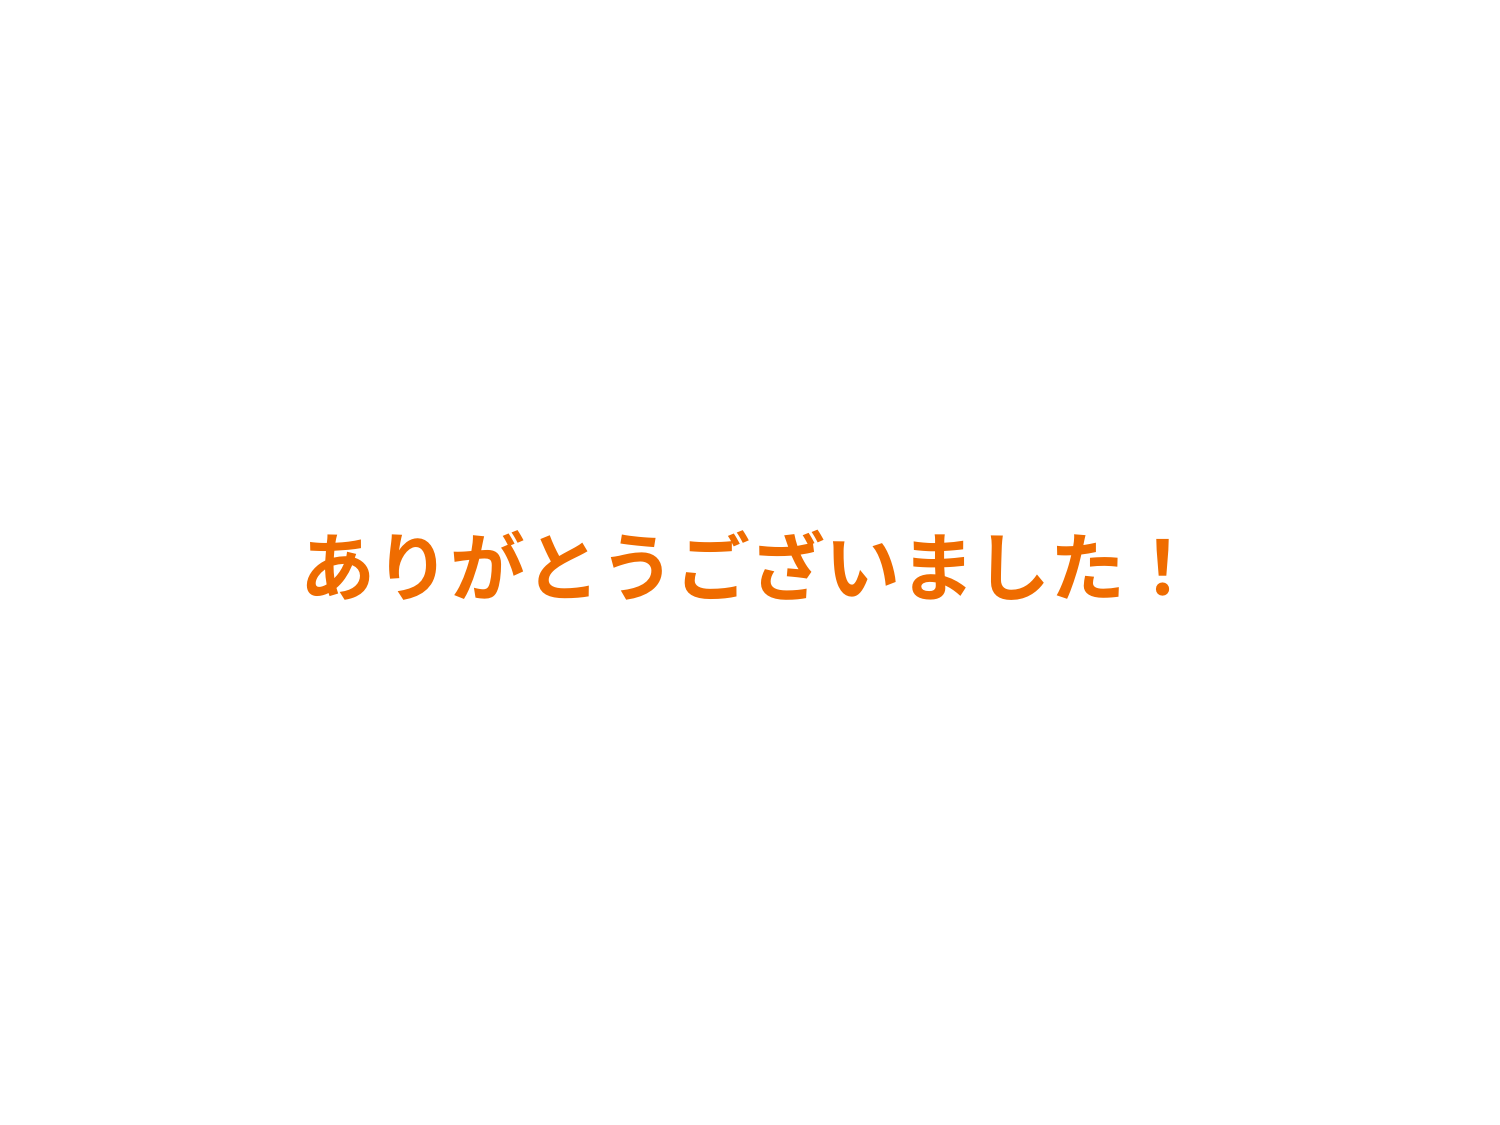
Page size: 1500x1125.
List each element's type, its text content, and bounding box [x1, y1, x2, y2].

title ありがとうございました！ [51, 505, 1449, 661]
